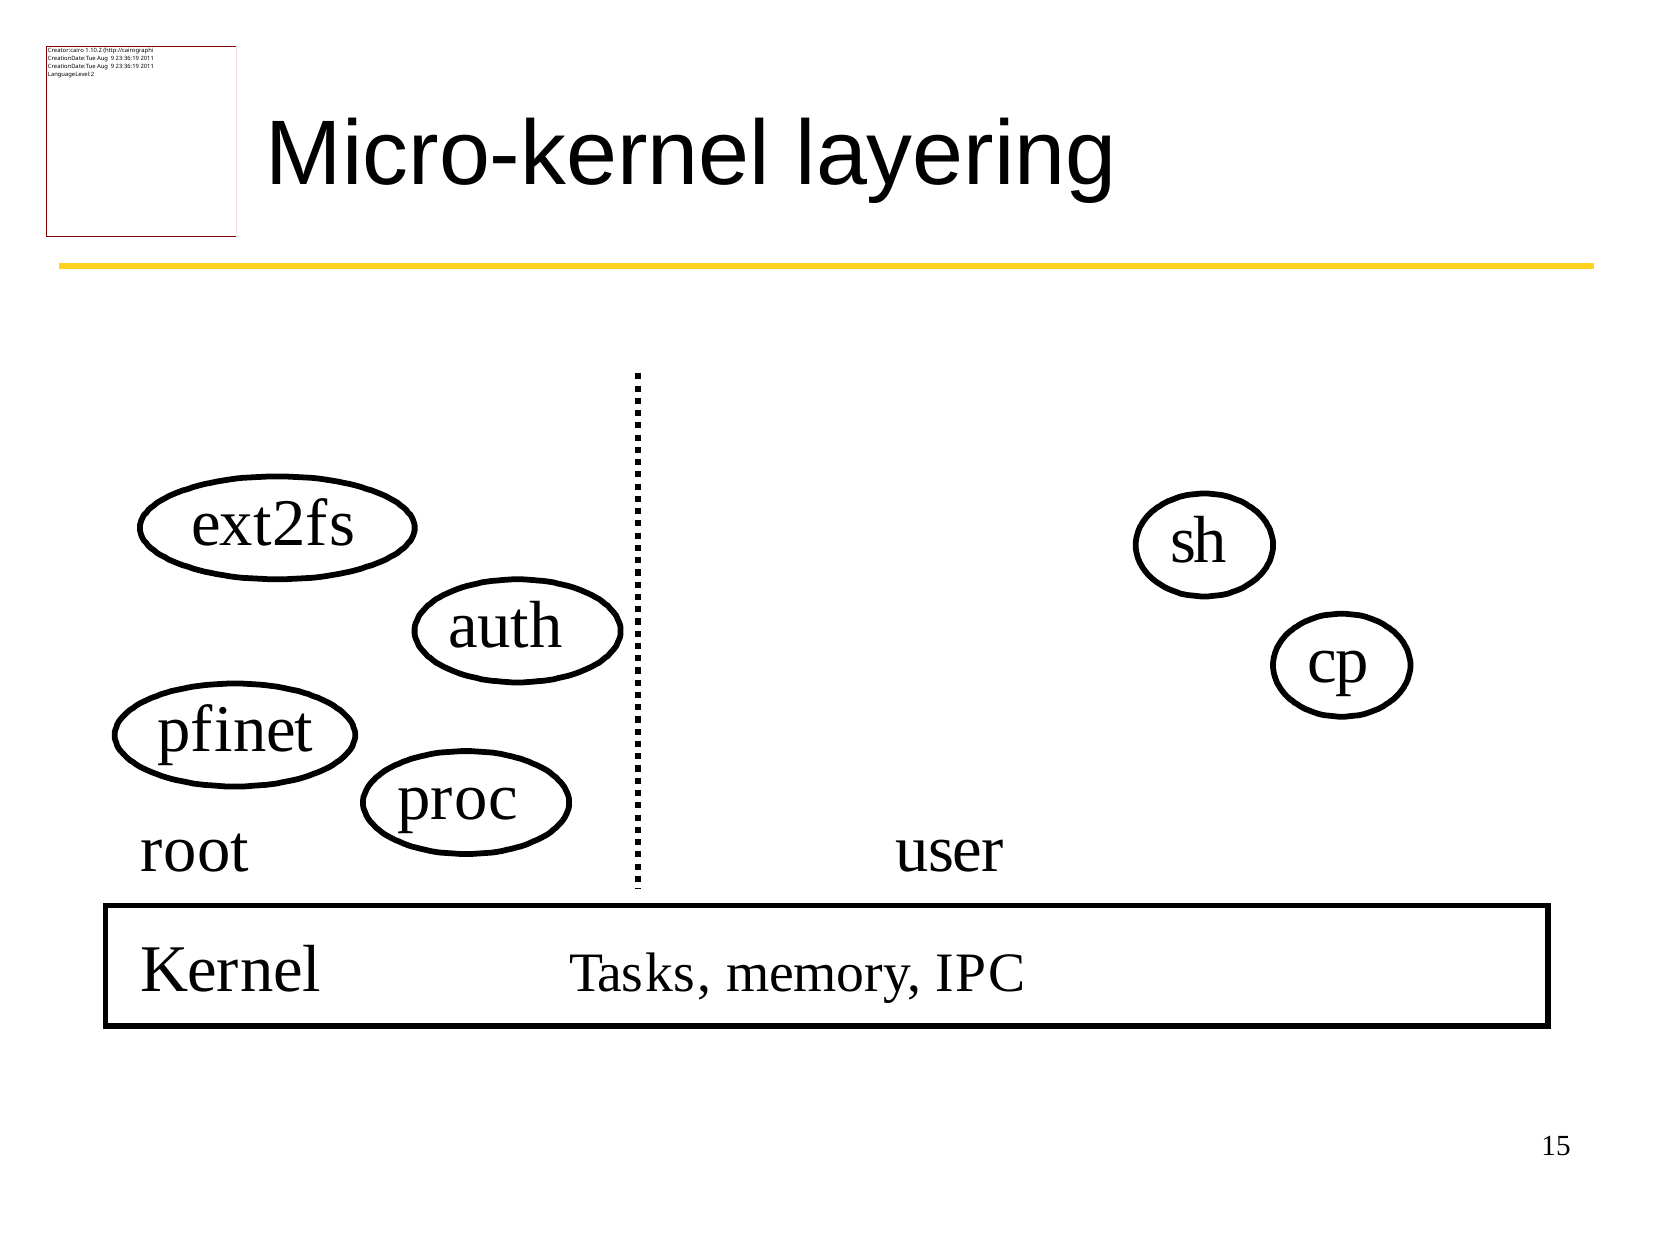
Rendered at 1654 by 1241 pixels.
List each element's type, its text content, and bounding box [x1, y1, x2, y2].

title Micro-kernel layering [265, 49, 1571, 257]
picture [82, 350, 1571, 1049]
